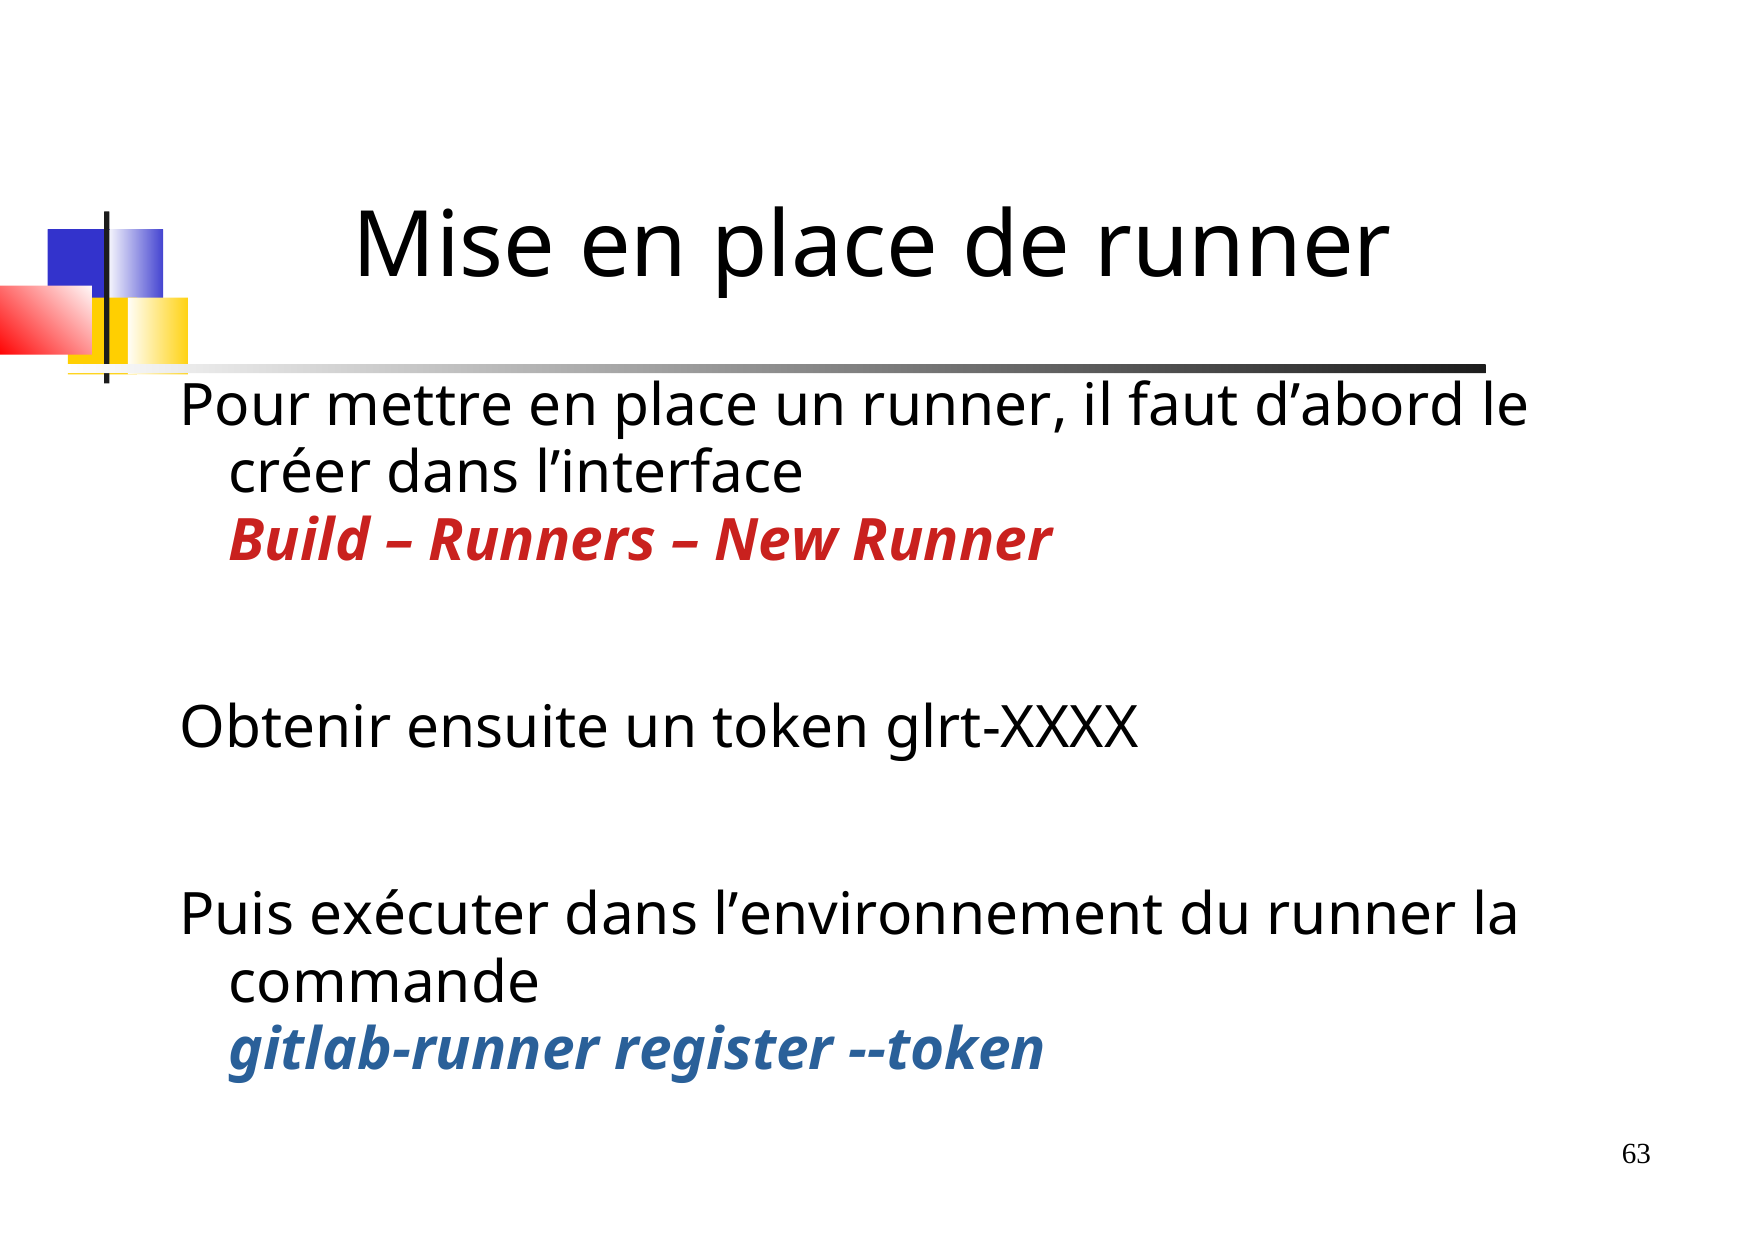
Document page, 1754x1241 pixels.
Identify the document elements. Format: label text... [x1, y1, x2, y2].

title Mise en place de runner [179, 139, 1567, 351]
list Pour mettre en place un runner, il faut d’abord le créer dans l’interface Build – Runners – New Runner Obtenir ensuite un token glrt-XXXX Puis exécuter dans l’environnement du runner la commande gitlab-runner register --token [179, 371, 1567, 1091]
